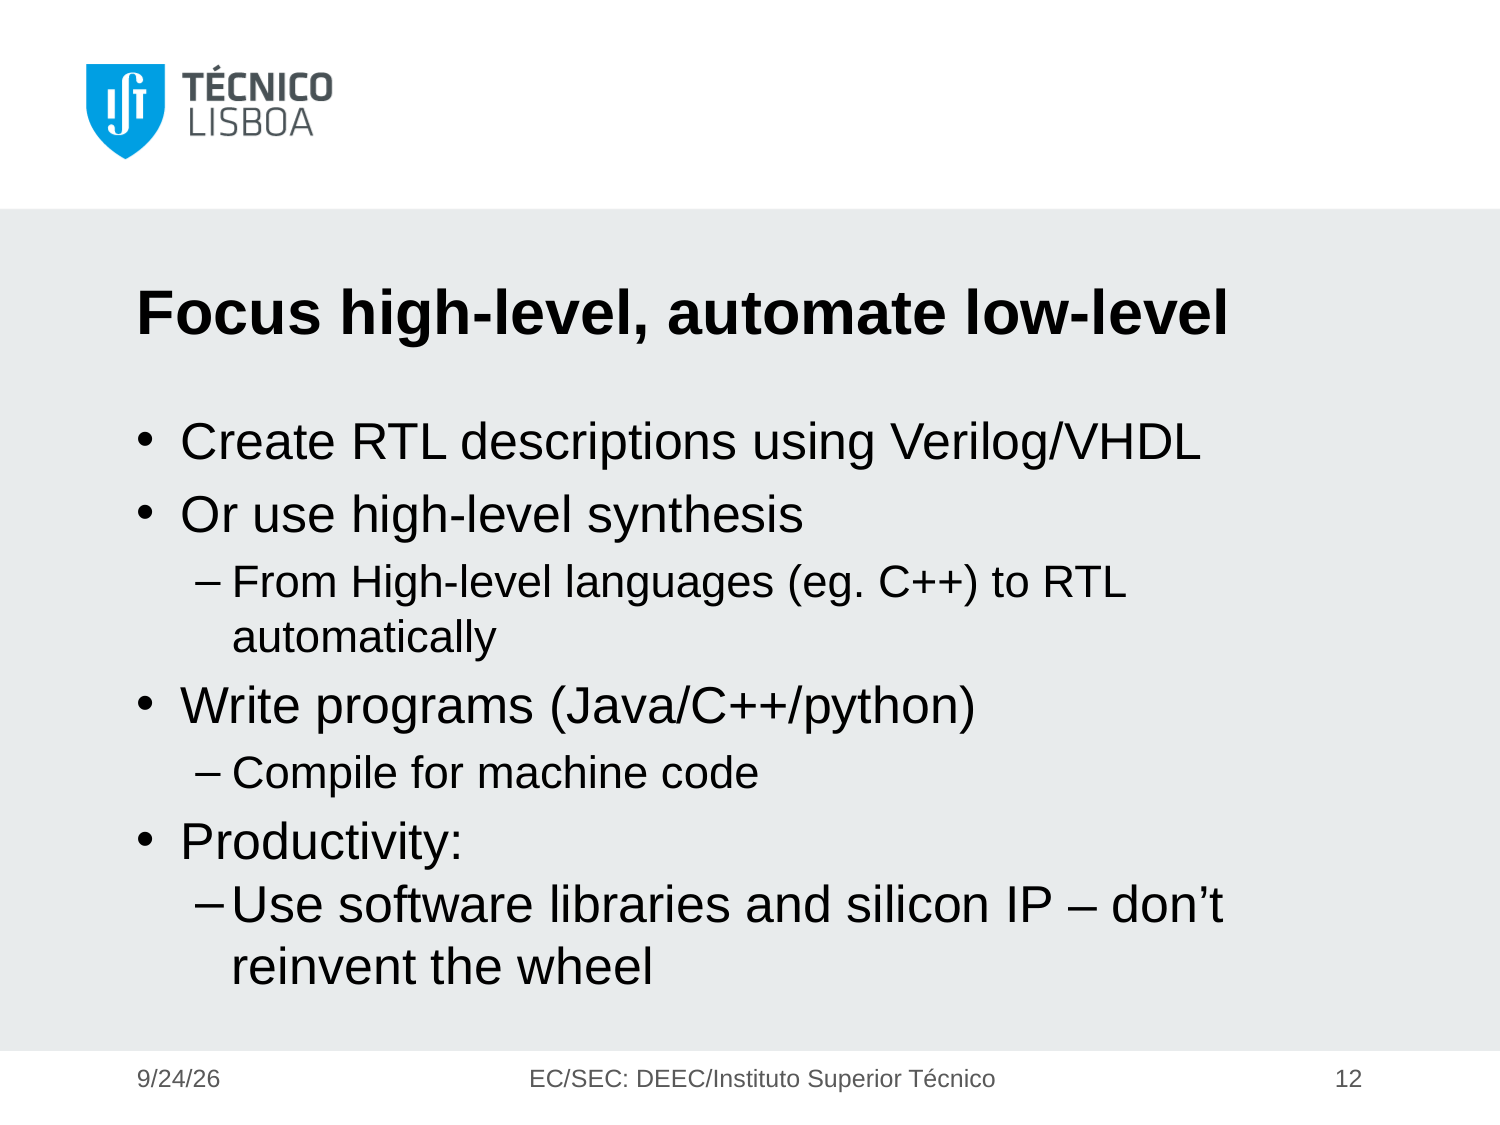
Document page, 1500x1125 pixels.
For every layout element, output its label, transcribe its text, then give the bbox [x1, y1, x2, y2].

slide_number <number> [1077, 1052, 1378, 1103]
slide_number 10/8/18 [121, 1052, 425, 1103]
list Create RTL descriptions using Verilog/VHDL Or use high-level synthesis From High-level languages (eg. C++) to RTL automatically Write programs (Java/C++/python) Compile for machine code Productivity: Use software libraries and silicon IP – don’t reinvent the wheel [121, 400, 1378, 1005]
picture [0, 0, 1500, 1125]
title Focus high-level, automate low-level [121, 237, 1378, 381]
footer EC/SEC: DEEC/Instituto Superior Técnico [512, 1052, 1021, 1103]
